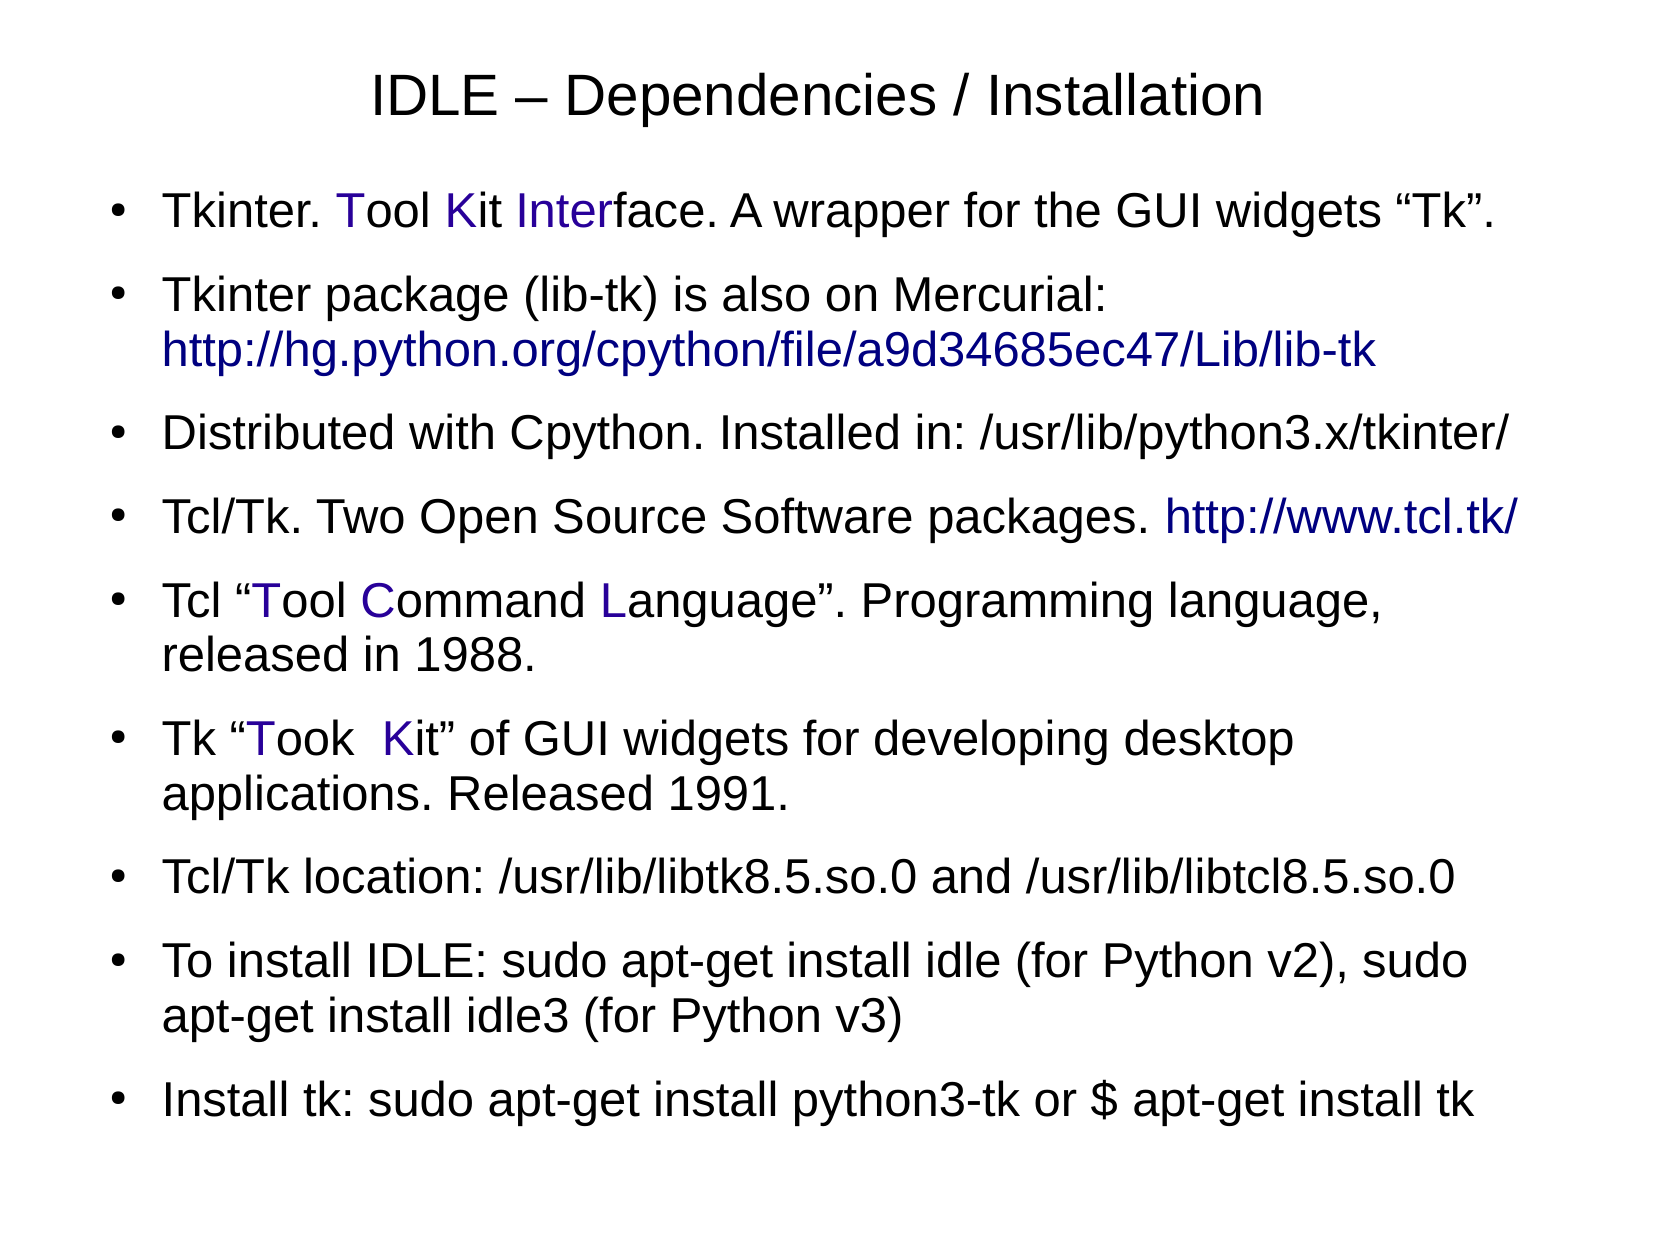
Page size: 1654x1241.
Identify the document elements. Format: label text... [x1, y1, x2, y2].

list Tkinter. Tool Kit Interface. A wrapper for the GUI widgets “Tk”. Tkinter package (lib-tk) is also on Mercurial: http://hg.python.org/cpython/file/a9d34685ec47/Lib/lib-tk Distributed with Cpython. Installed in: /usr/lib/python3.x/tkinter/ Tcl/Tk. Two Open Source Software packages. http://www.tcl.tk/ Tcl “Tool Command Language”. Programming language, released in 1988. Tk “Took Kit” of GUI widgets for developing desktop applications. Released 1991. Tcl/Tk location: /usr/lib/libtk8.5.so.0 and /usr/lib/libtcl8.5.so.0 To install IDLE: sudo apt-get install idle (for Python v2), sudo apt-get install idle3 (for Python v3) Install tk: sudo apt-get install python3-tk or $ apt-get install tk [92, 183, 1548, 1146]
title IDLE – Dependencies / Installation [82, 49, 1571, 142]
